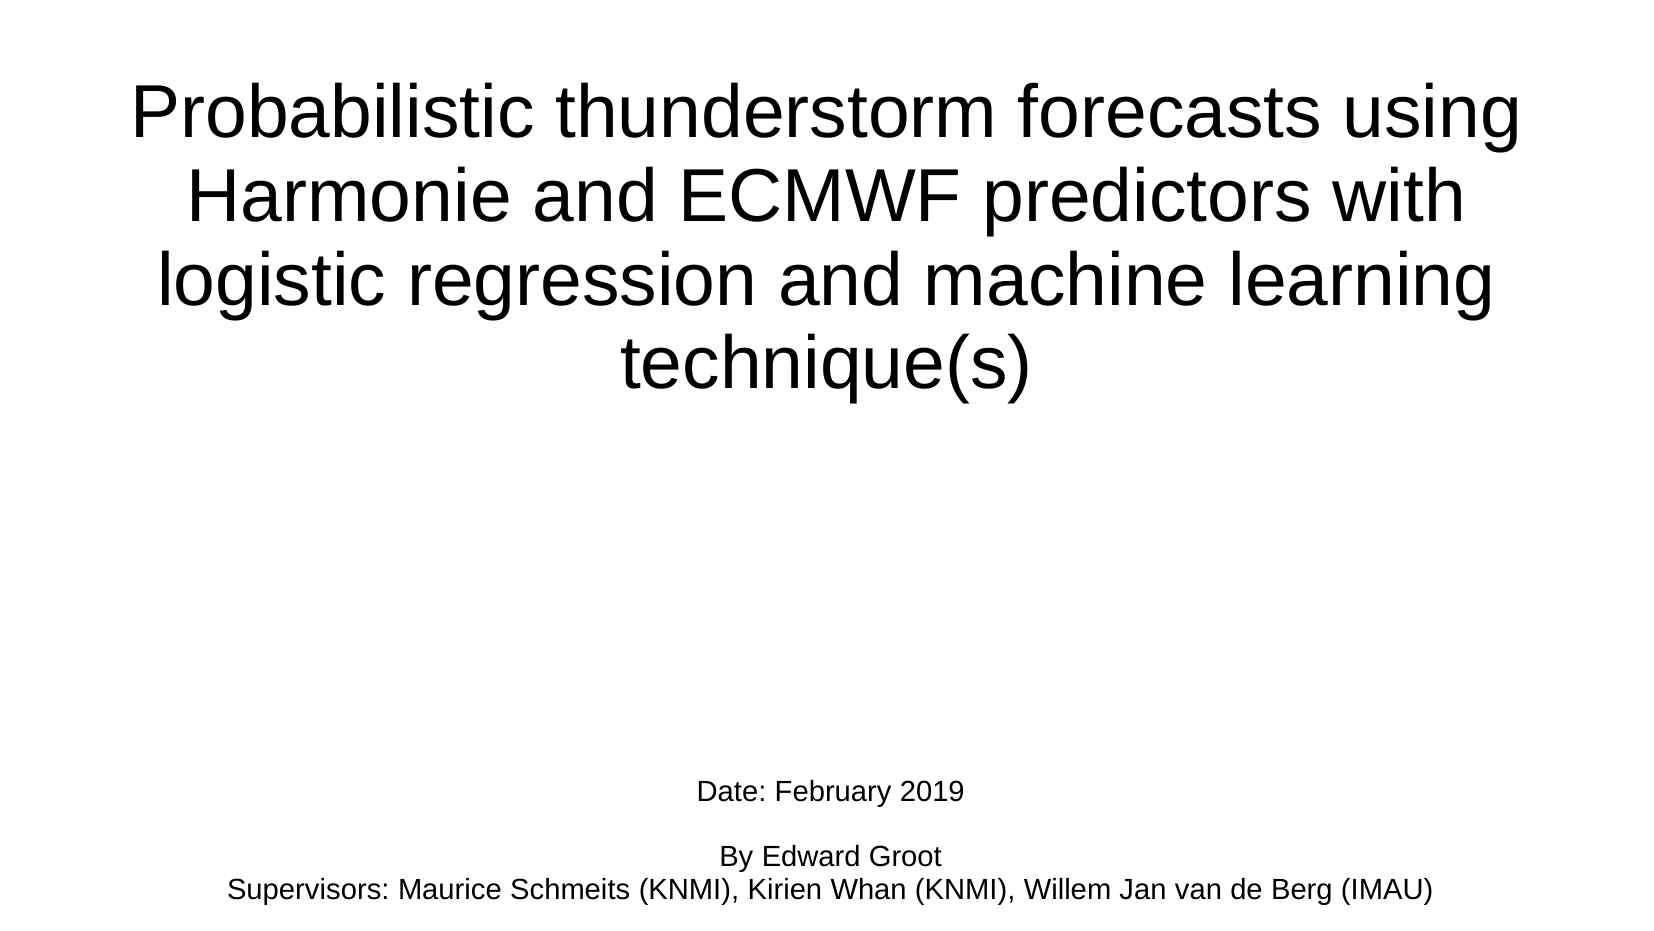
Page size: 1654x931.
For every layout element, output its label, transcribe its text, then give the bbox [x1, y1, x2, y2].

subtitle Date: February 2019 By Edward Groot Supervisors: Maurice Schmeits (KNMI), Kirien Whan (KNMI), Willem Jan van de Berg (IMAU) [86, 690, 1576, 931]
title Probabilistic thunderstorm forecasts using Harmonie and ECMWF predictors with logistic regression and machine learning technique(s) [82, 69, 1571, 406]
